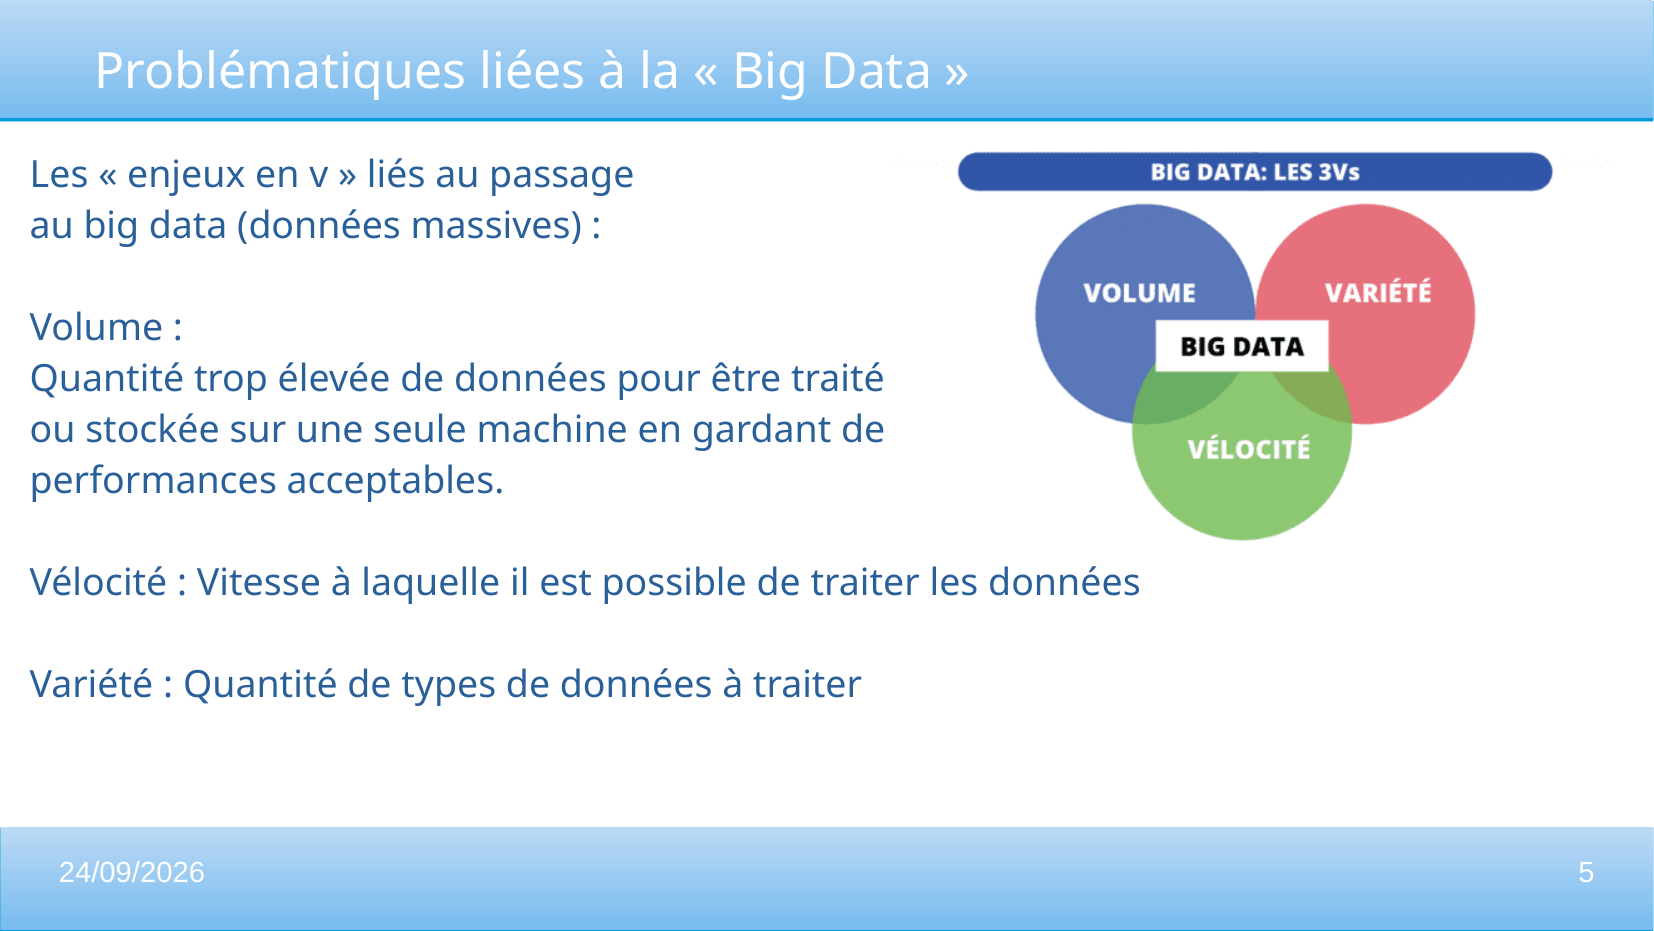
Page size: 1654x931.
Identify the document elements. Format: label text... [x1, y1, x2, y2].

picture [886, 147, 1625, 548]
title Problématiques liées à la « Big Data » [59, 29, 1595, 108]
title Les « enjeux en v » liés au passage au big data (données massives) : Volume : Quantité trop élevée de données pour être traitée ou stockée sur une seule machine en gardant des performances acceptables. Vélocité : Vitesse à laquelle il est possible de traiter les données Variété : Quantité de types de données à traiter [29, 147, 1565, 798]
